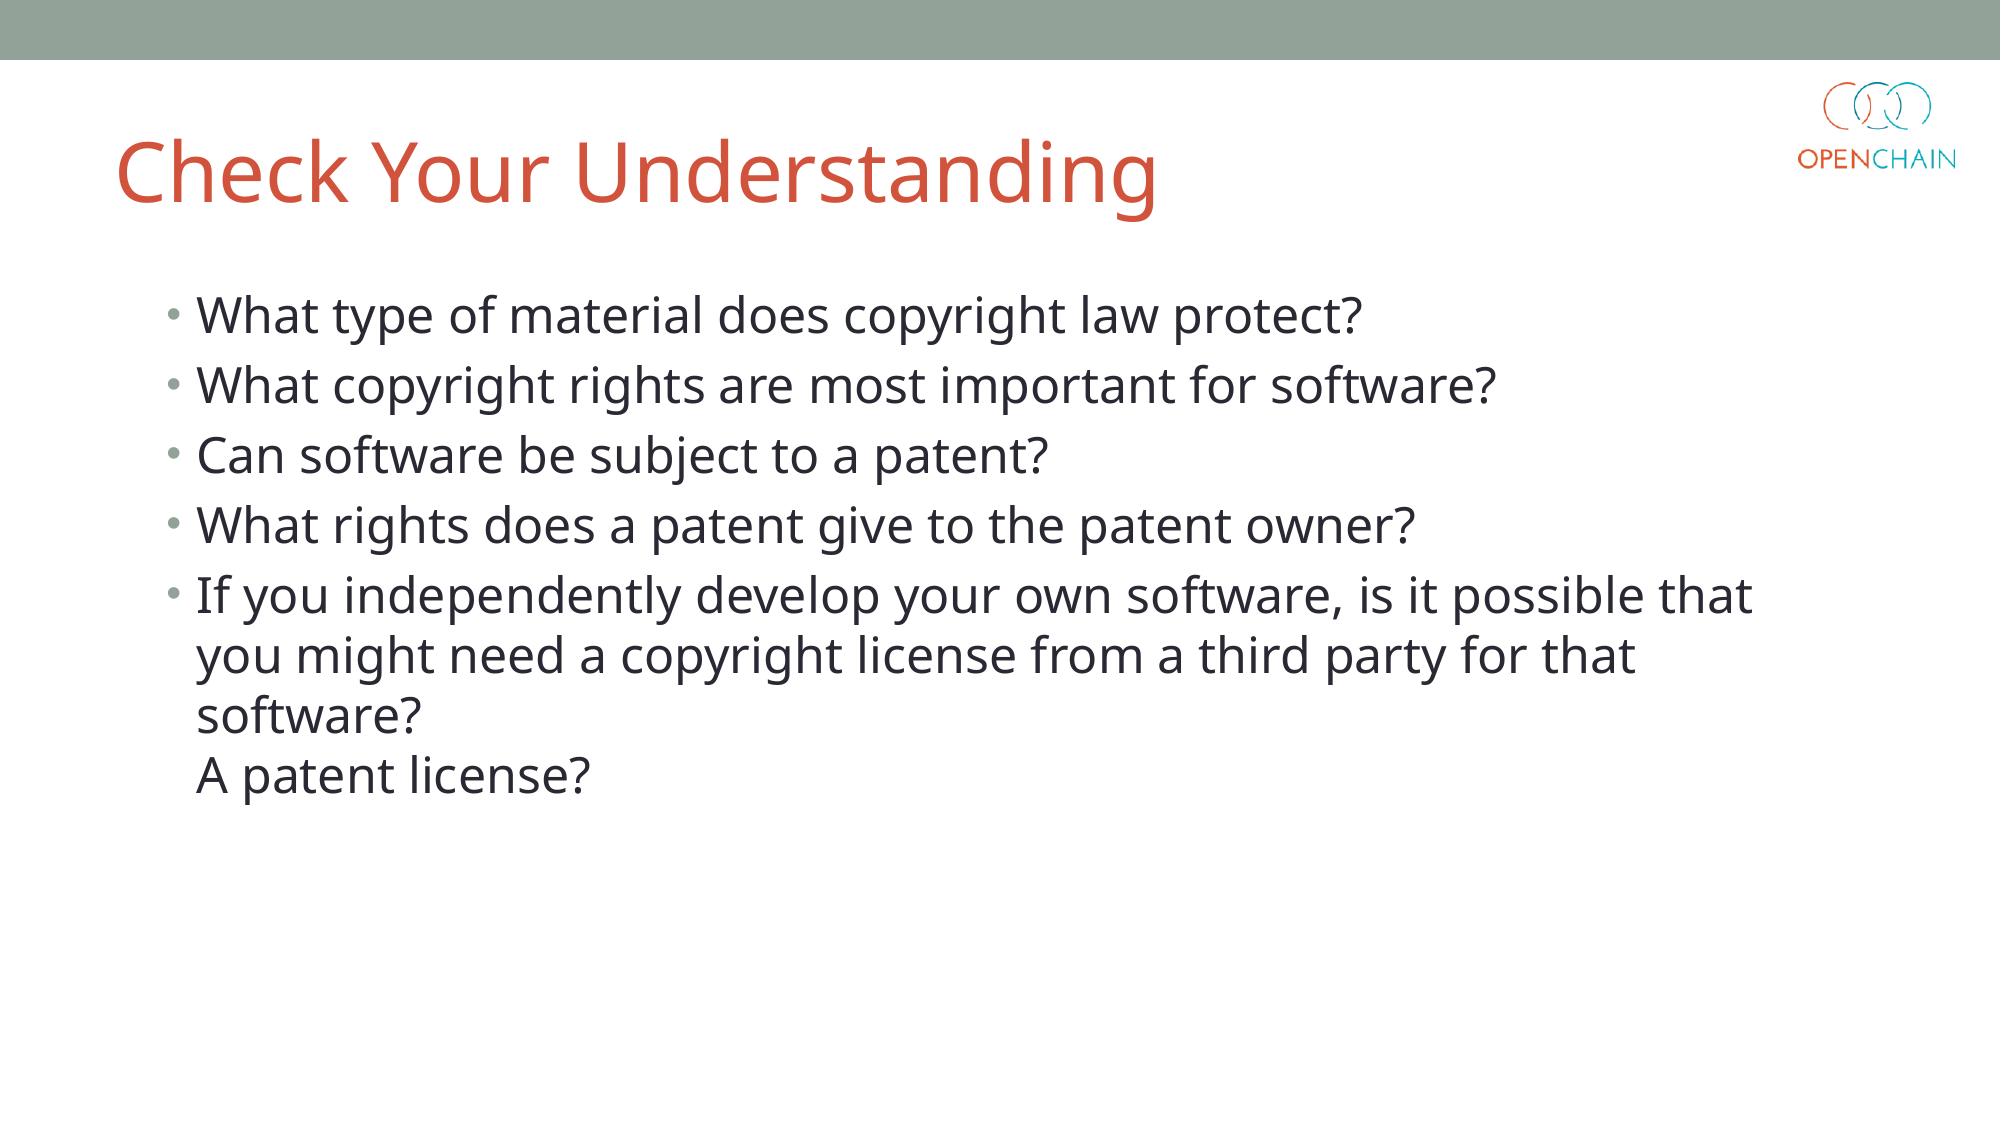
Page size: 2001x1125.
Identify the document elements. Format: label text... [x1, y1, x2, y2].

text_box Check Your Understanding [99, 87, 1900, 250]
text_box What type of material does copyright law protect? What copyright rights are most important for software? Can software be subject to a patent? What rights does a patent give to the patent owner? If you independently develop your own software, is it possible that you might need a copyright license from a third party for that software? A patent license? [151, 275, 1877, 977]
picture [1798, 82, 1955, 169]
